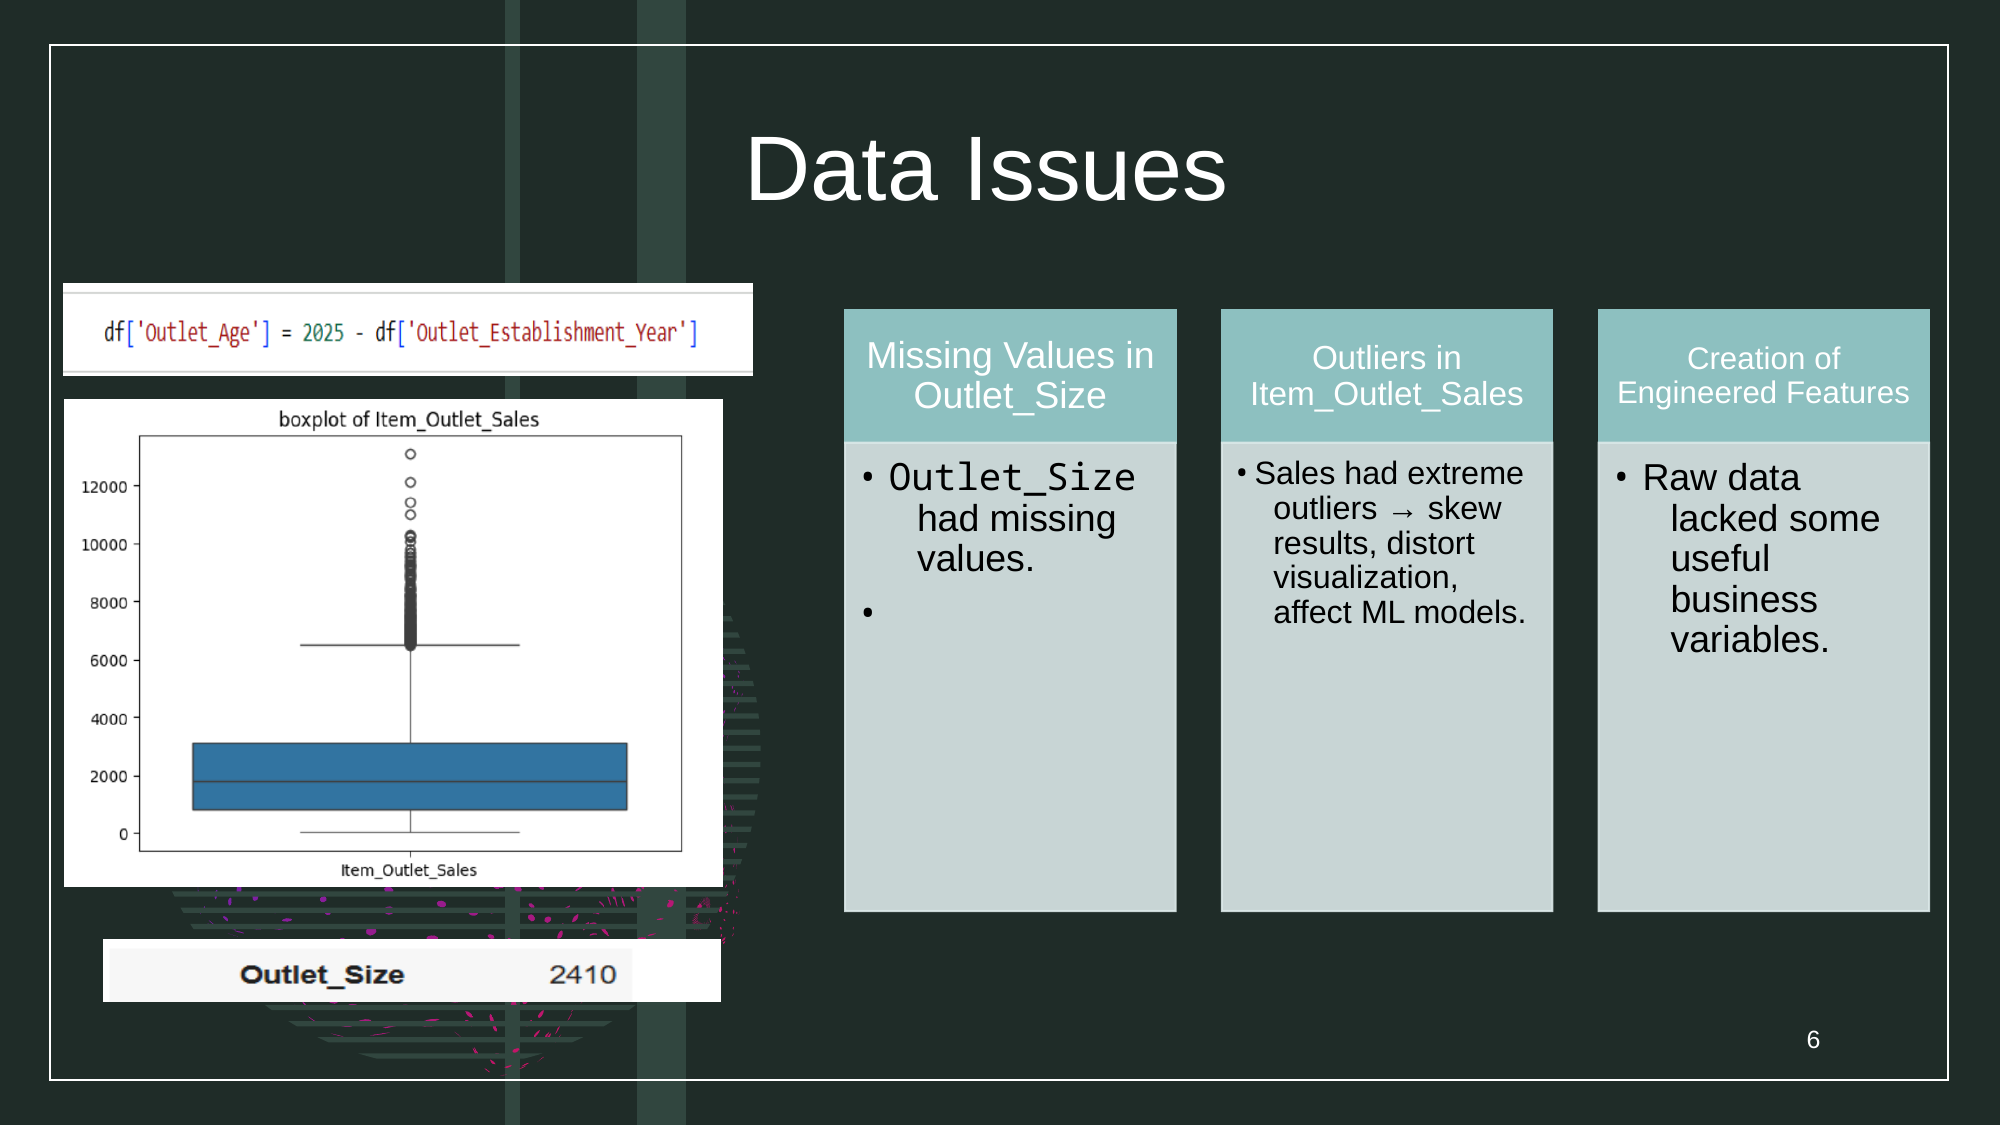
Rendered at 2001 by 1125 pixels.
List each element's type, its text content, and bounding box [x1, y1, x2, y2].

text_box Sales had extreme outliers → skew results, distort visualization, affect ML models. [1221, 442, 1553, 911]
picture [64, 399, 723, 887]
text_box Creation of Engineered Features [1598, 310, 1930, 442]
text_box Outliers in Item_Outlet_Sales [1221, 310, 1553, 442]
picture [63, 283, 753, 376]
text_box Missing Values in Outlet_Size [845, 310, 1176, 442]
picture [103, 939, 721, 1002]
text_box Raw data lacked some useful business variables. [1598, 442, 1930, 911]
slide_number 6 [1791, 1008, 1931, 1068]
title Data Issues [62, 62, 1938, 280]
text_box Outlet_Size had missing values. [845, 442, 1176, 911]
